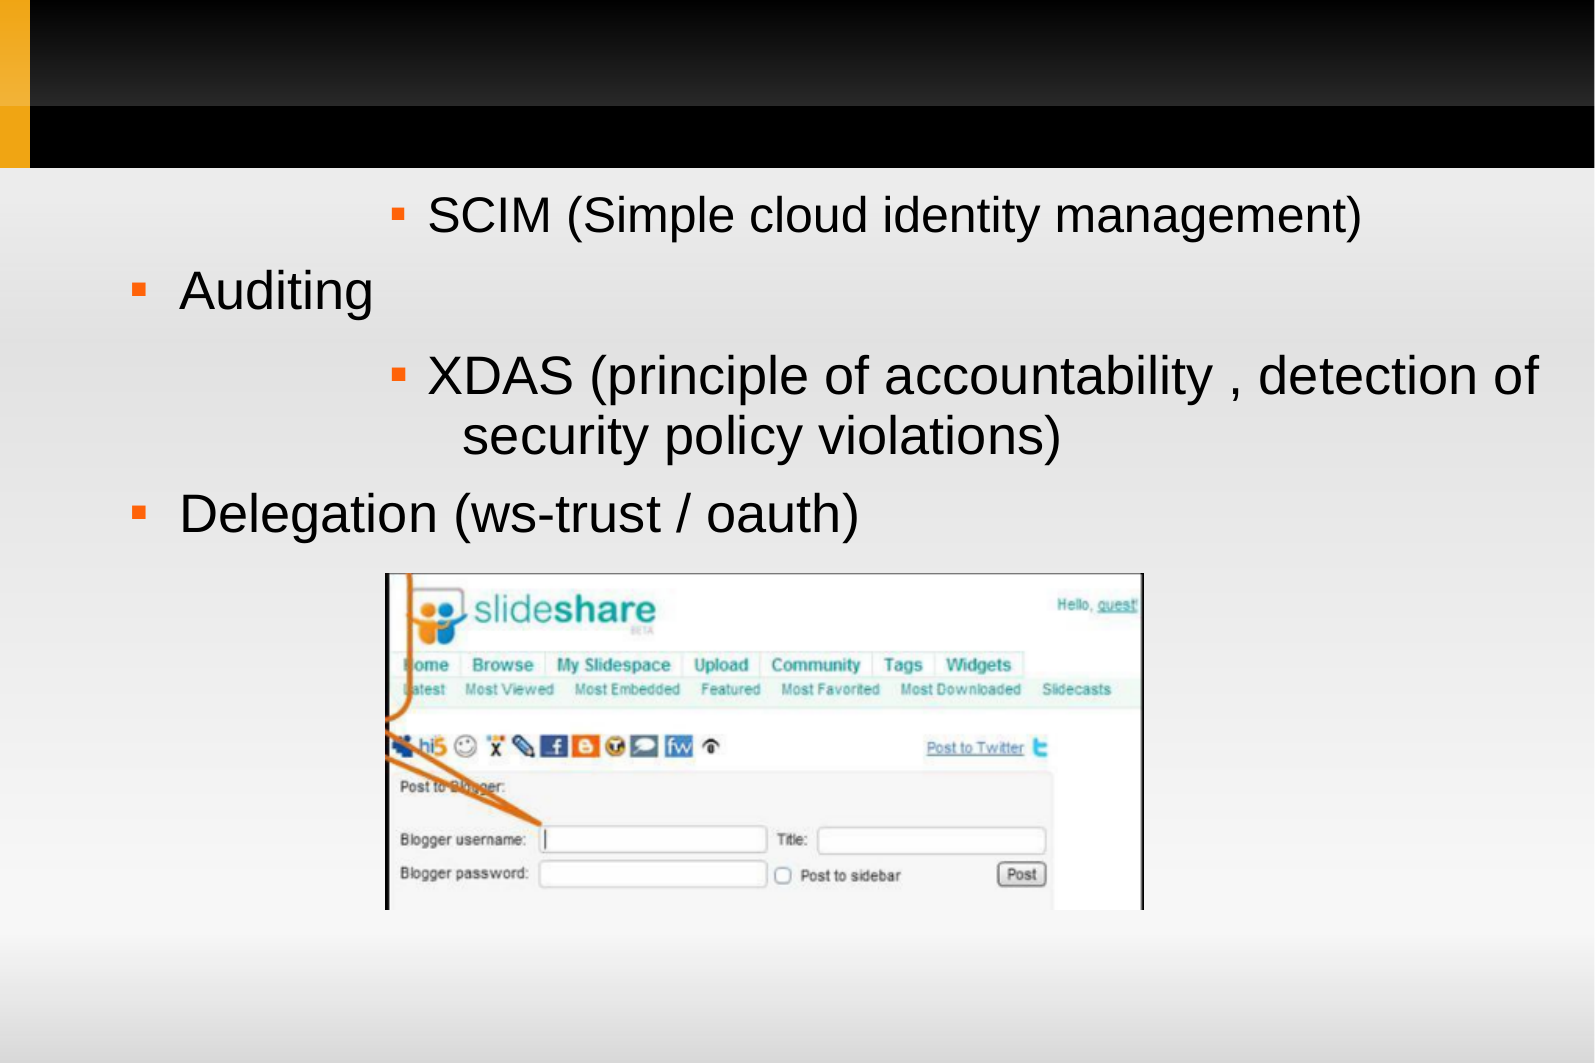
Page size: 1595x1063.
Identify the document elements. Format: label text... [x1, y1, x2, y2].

list SCIM (Simple cloud identity management) Auditing XDAS (principle of accountability , detection of security policy violations) Delegation (ws-trust / oauth) [37, 187, 1576, 1051]
picture [0, 0, 1595, 1063]
